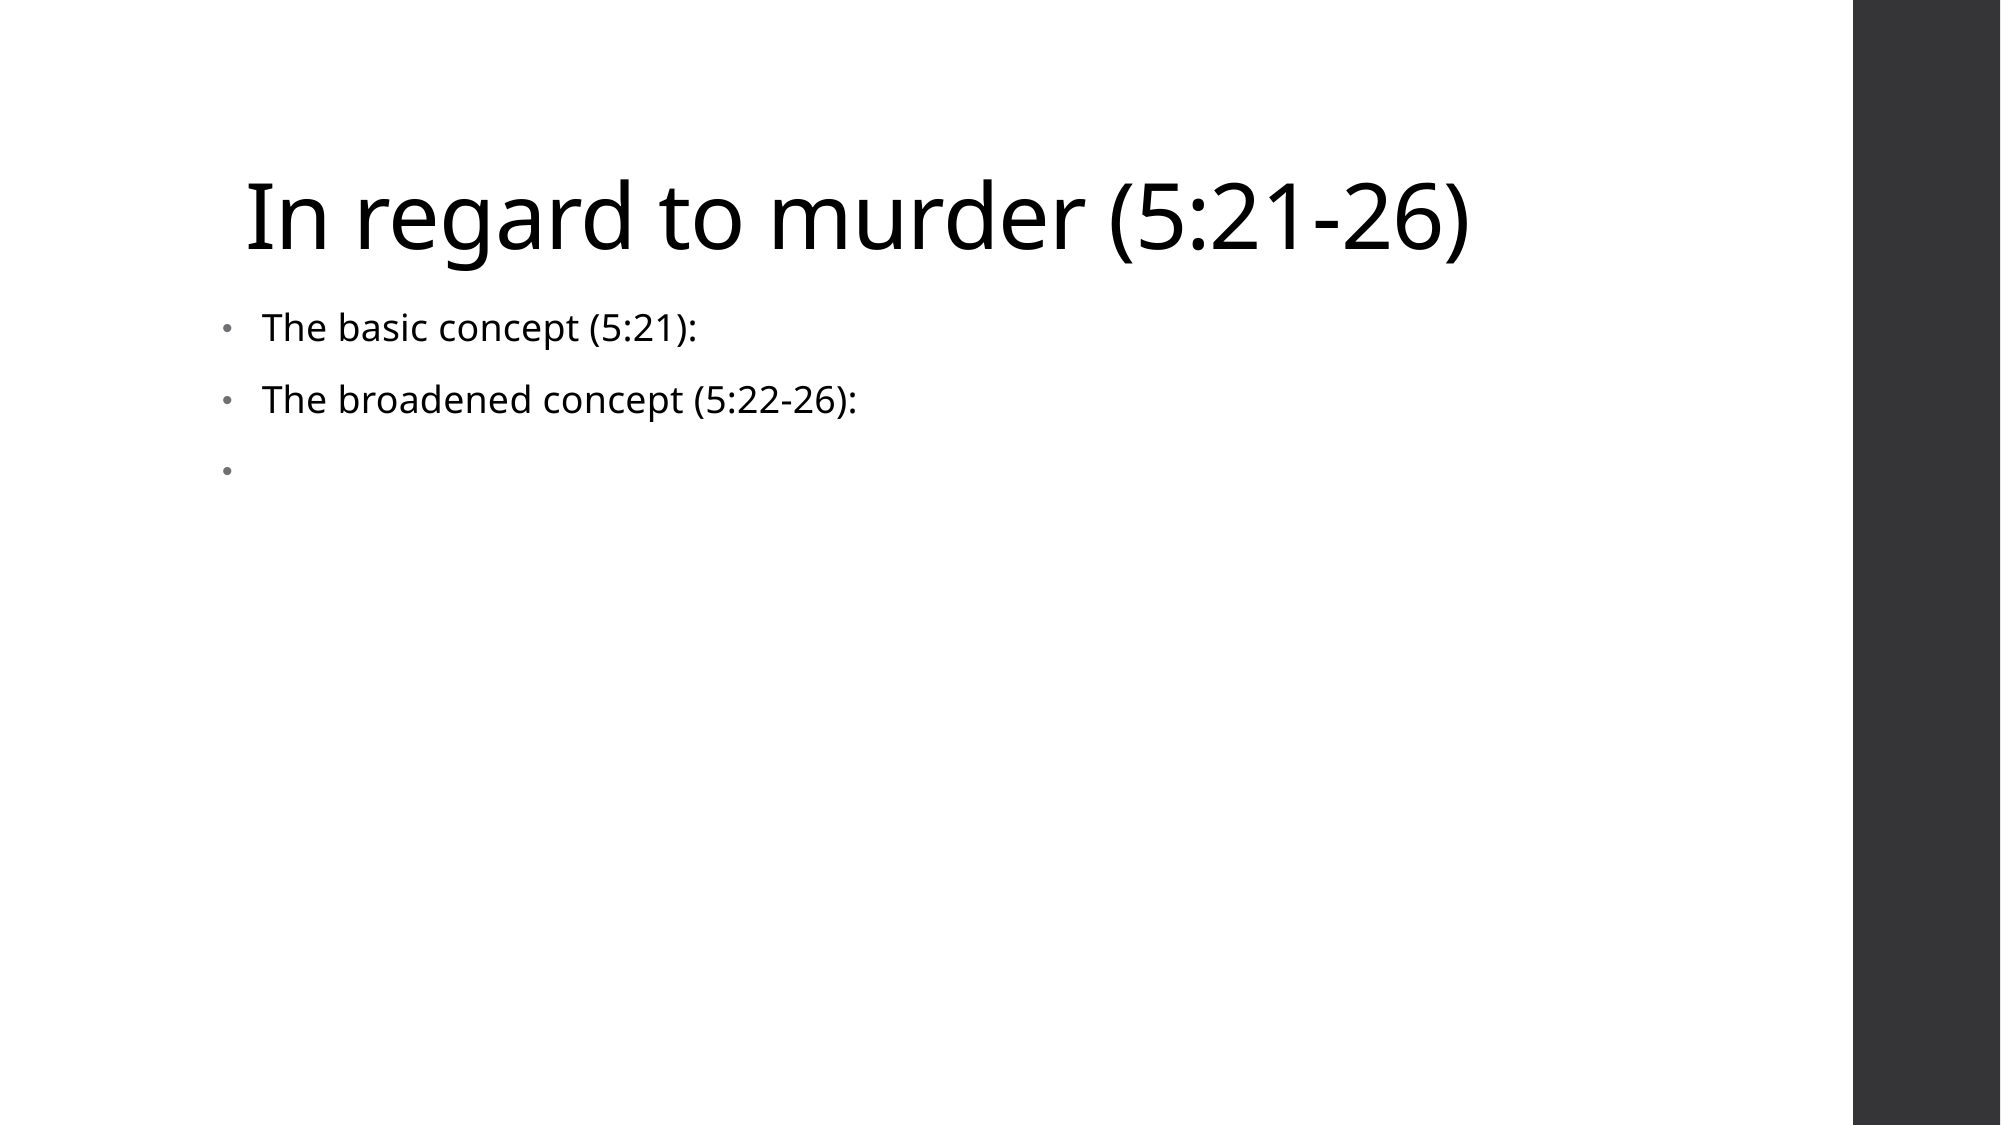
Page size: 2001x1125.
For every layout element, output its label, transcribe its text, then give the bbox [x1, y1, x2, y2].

list The basic concept (5:21): The broadened concept (5:22-26): [206, 299, 1617, 1014]
title In regard to murder (5:21-26) [206, 60, 1797, 278]
